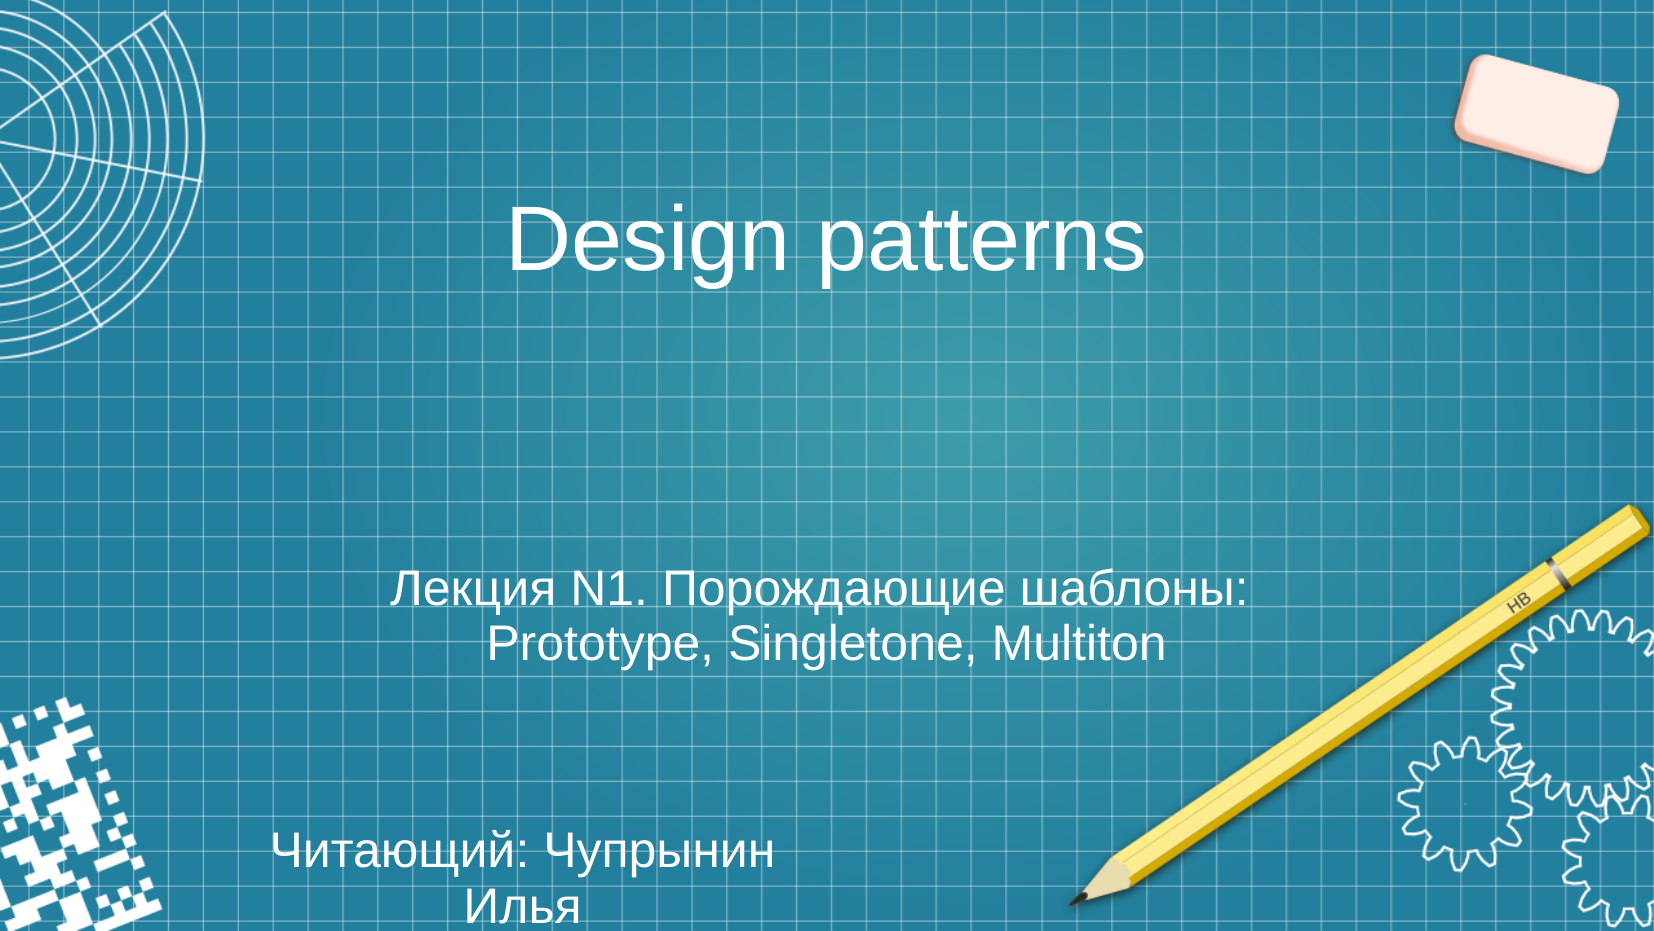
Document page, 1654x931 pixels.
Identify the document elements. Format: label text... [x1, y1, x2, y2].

subtitle Лекция N1. Порождающие шаблоны: Prototype, Singletone, Multiton [82, 389, 1571, 842]
text_box Читающий: Чупрынин Илья [188, 815, 857, 886]
title Design patterns [82, 132, 1571, 346]
picture [0, 0, 1654, 931]
